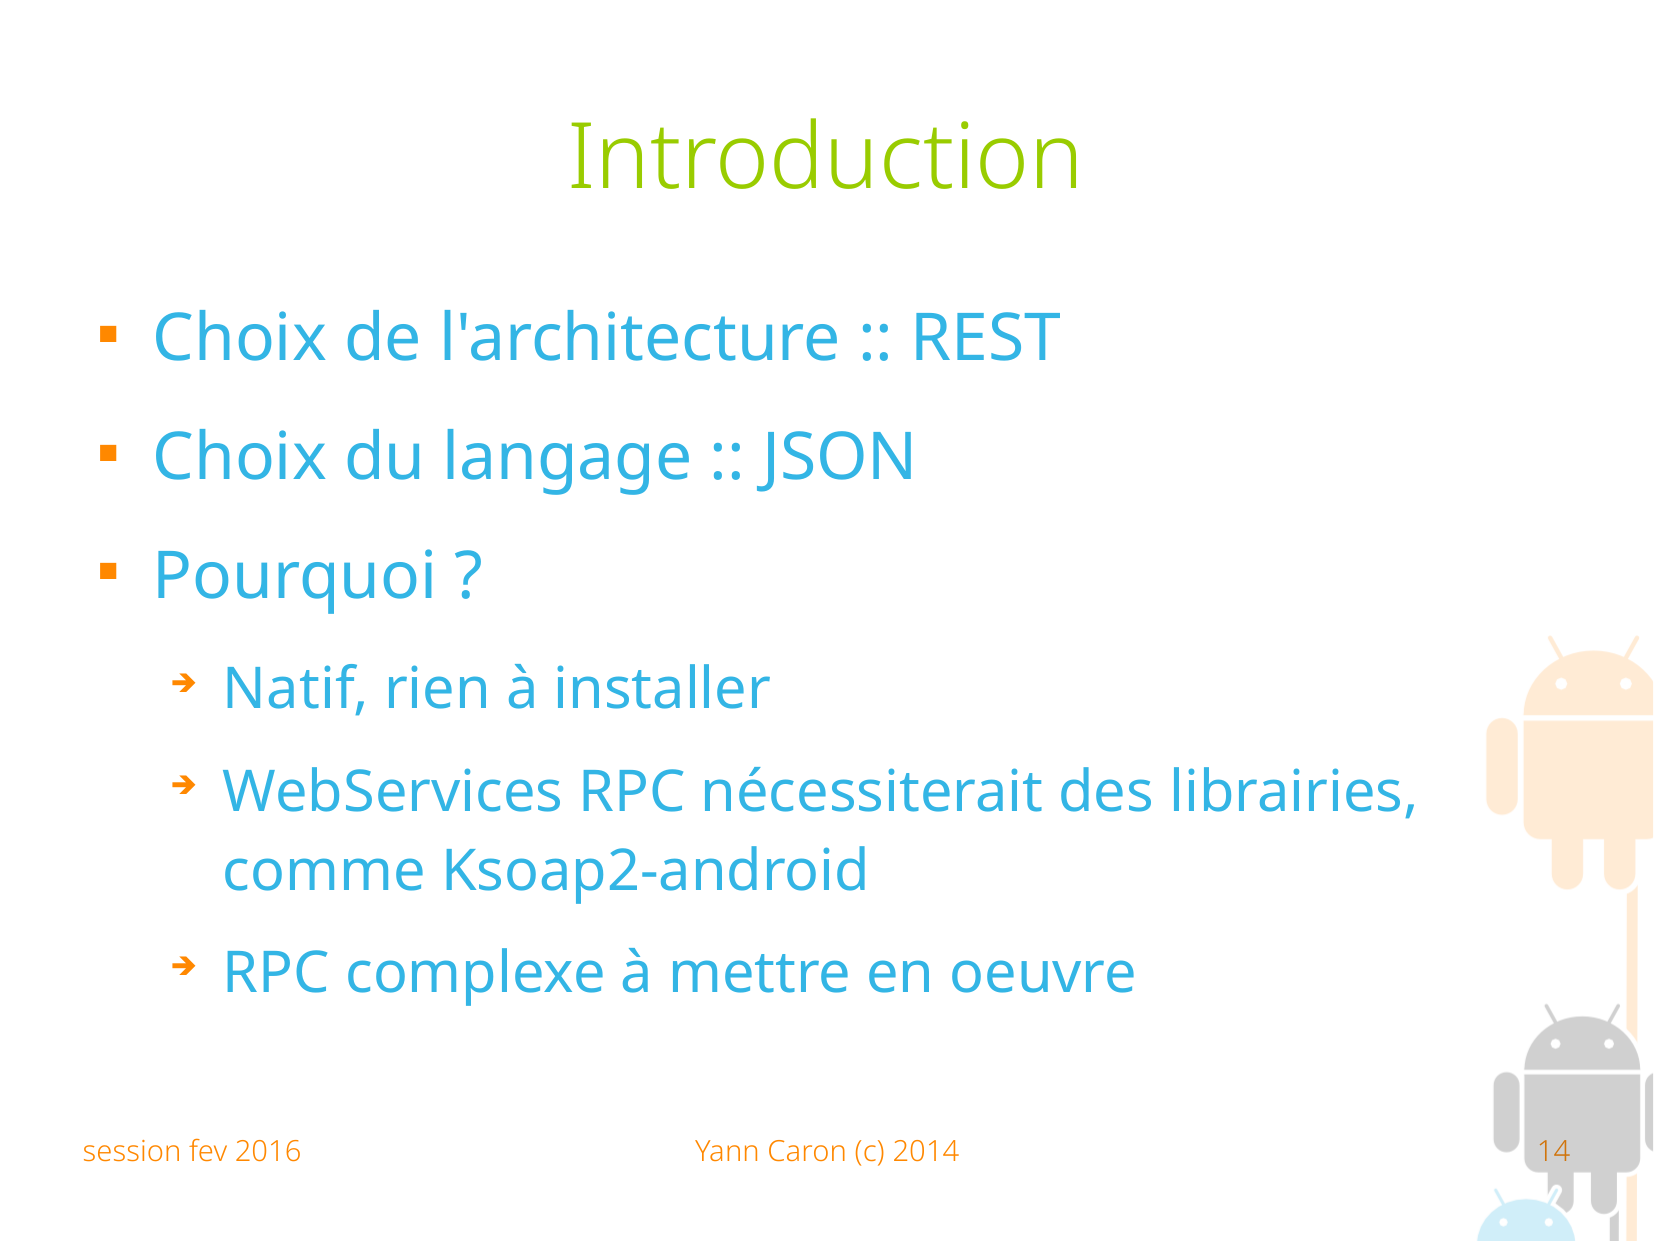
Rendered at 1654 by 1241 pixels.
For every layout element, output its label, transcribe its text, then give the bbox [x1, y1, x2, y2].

title Introduction [82, 49, 1571, 257]
picture [240, 423, 1654, 1241]
list Choix de l'architecture :: REST Choix du langage :: JSON Pourquoi ? Natif, rien à installer WebServices RPC nécessiterait des librairies, comme Ksoap2-android RPC complexe à mettre en oeuvre [82, 290, 1571, 1010]
